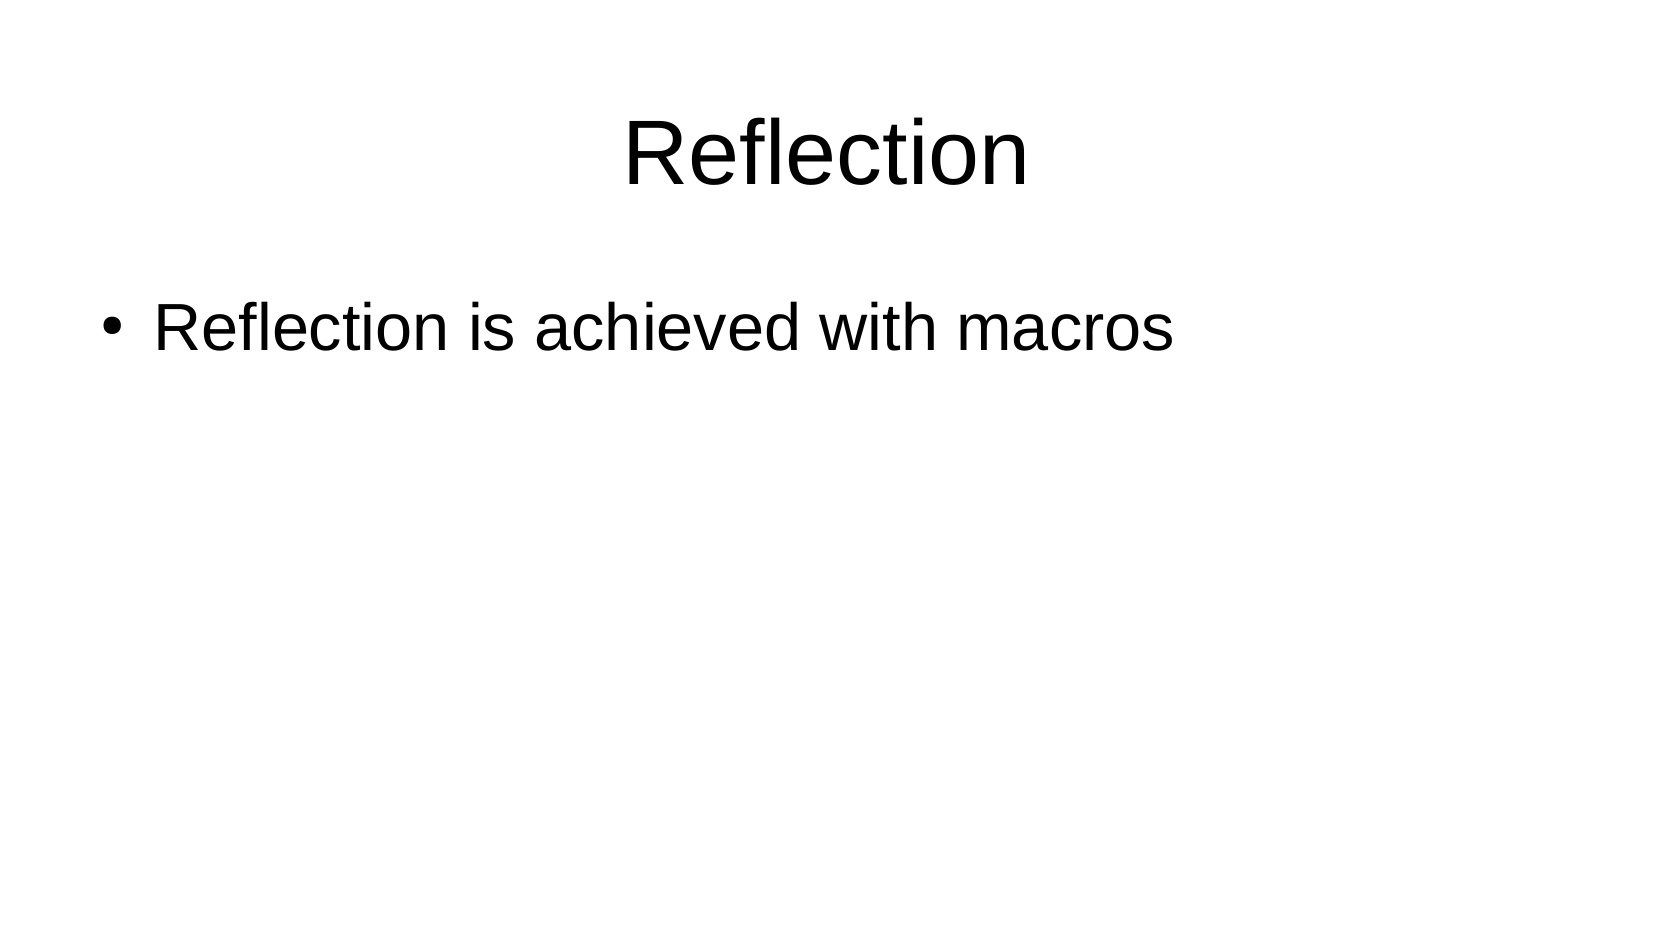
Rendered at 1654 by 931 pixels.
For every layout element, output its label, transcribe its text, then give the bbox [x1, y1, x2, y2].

title Reflection [82, 49, 1571, 257]
list Reflection is achieved with macros [82, 290, 1571, 856]
